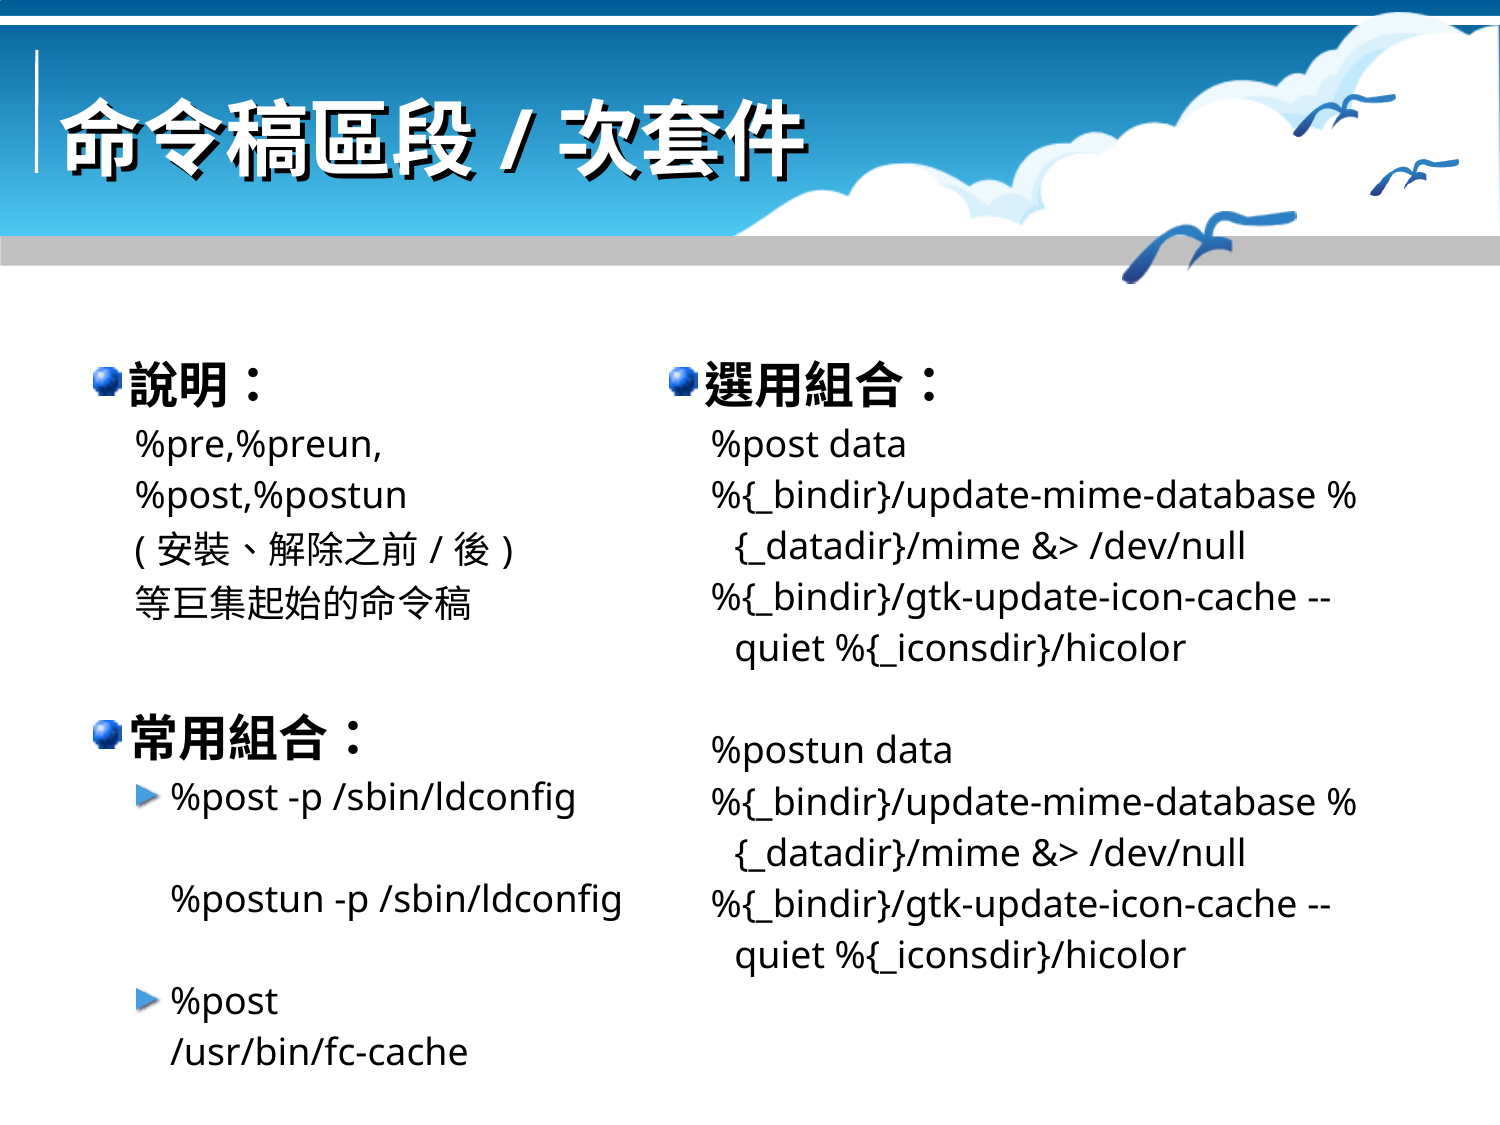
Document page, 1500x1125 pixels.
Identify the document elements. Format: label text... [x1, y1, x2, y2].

picture [730, 12, 1500, 284]
list 選用組合： %post data %{_bindir}/update-mime-database %{_datadir}/mime &> /dev/null %{_bindir}/gtk-update-icon-cache --quiet %{_iconsdir}/hicolor %postun data %{_bindir}/update-mime-database %{_datadir}/mime &> /dev/null %{_bindir}/gtk-update-icon-cache --quiet %{_iconsdir}/hicolor [669, 309, 1418, 1045]
list 說明： %pre,%preun, %post,%postun (安裝、解除之前/後) 等巨集起始的命令稿 常用組合： %post -p /sbin/ldconfig %postun -p /sbin/ldconfig %post /usr/bin/fc-cache %postun /usr/bin/fc-cache [93, 309, 754, 1083]
title 命令稿區段/次套件 [59, 86, 1465, 186]
